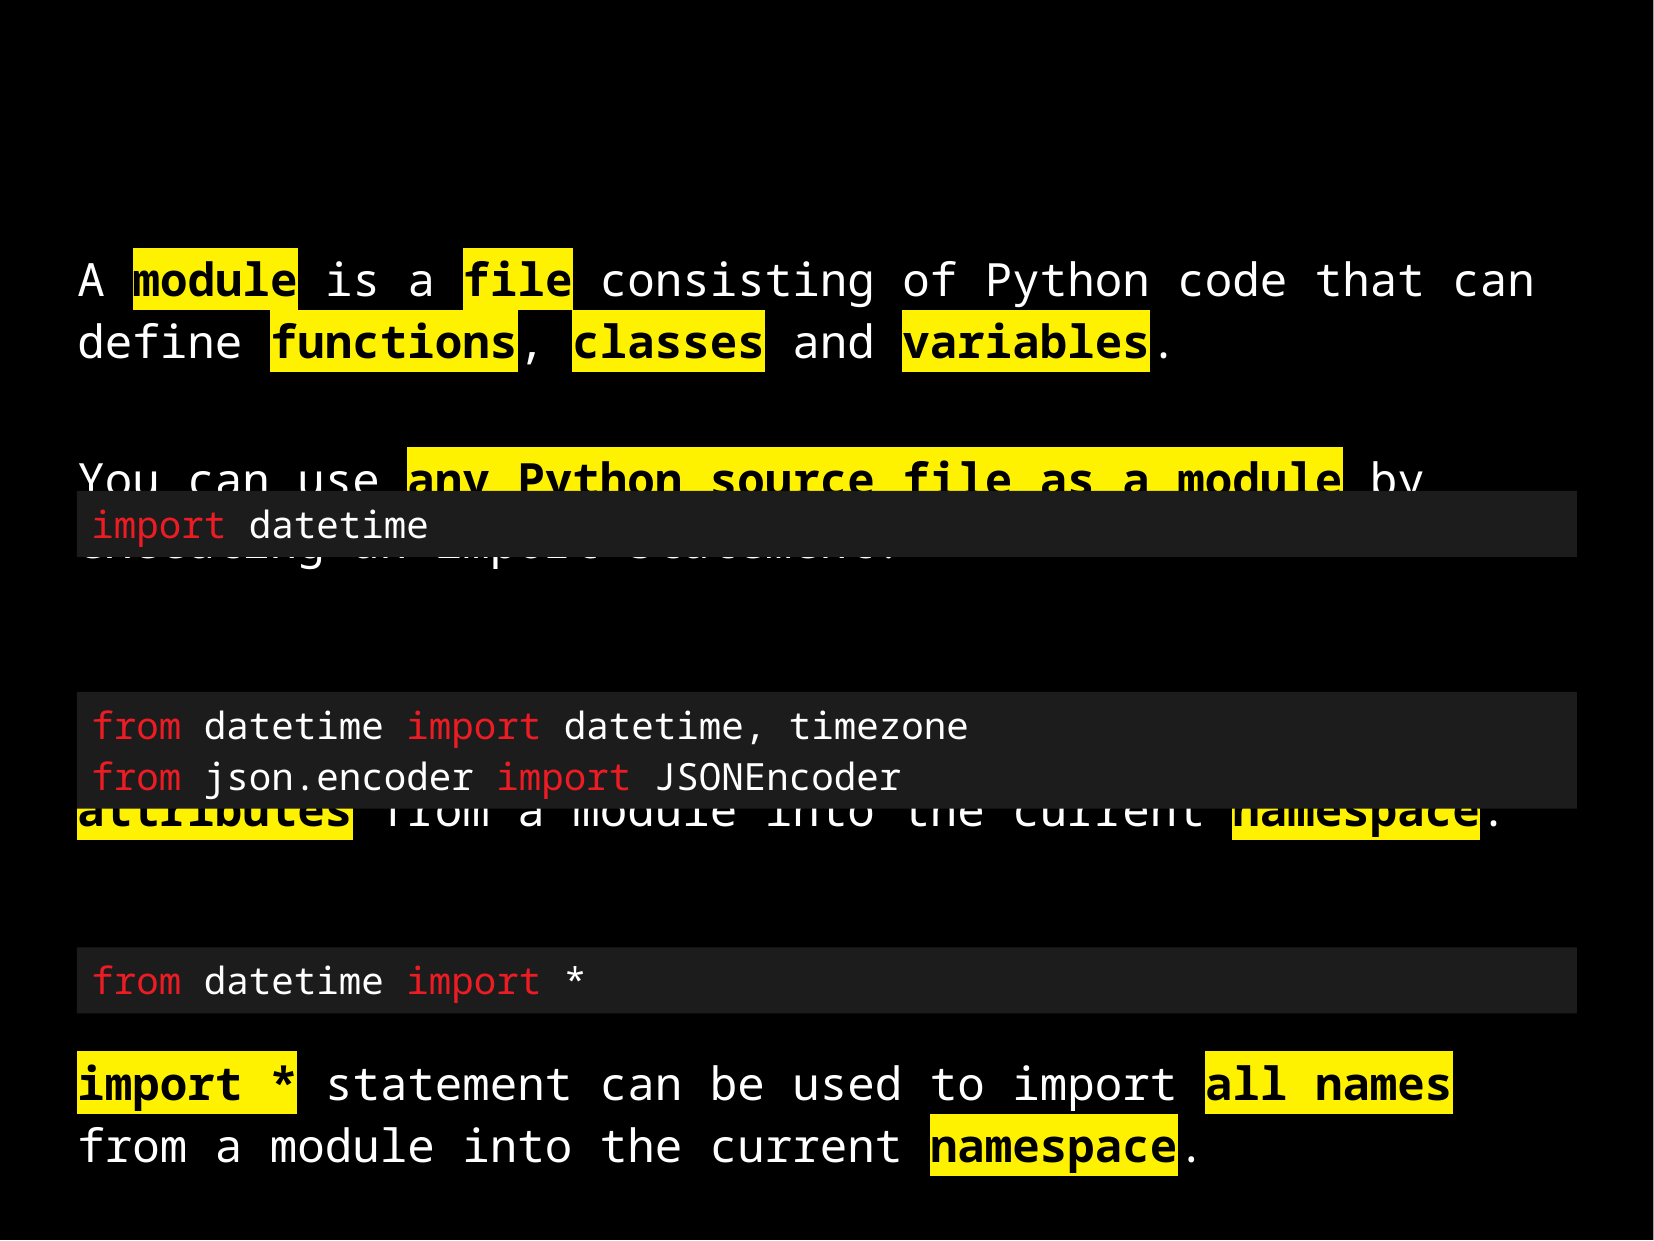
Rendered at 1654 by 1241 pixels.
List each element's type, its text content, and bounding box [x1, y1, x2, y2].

text_box from datetime import * [76, 947, 1577, 1001]
text_box from datetime import datetime, timezone from json.encoder import JSONEncoder [76, 691, 1577, 783]
text_box A module is a file consisting of Python code that can define functions, classes and variables. You can use any Python source file as a module by executing an import statement. Python's from statement lets you import specific attributes from a module into the current namespace. import * statement can be used to import all names from a module into the current namespace. [62, 240, 1591, 978]
text_box import datetime [76, 490, 1577, 546]
